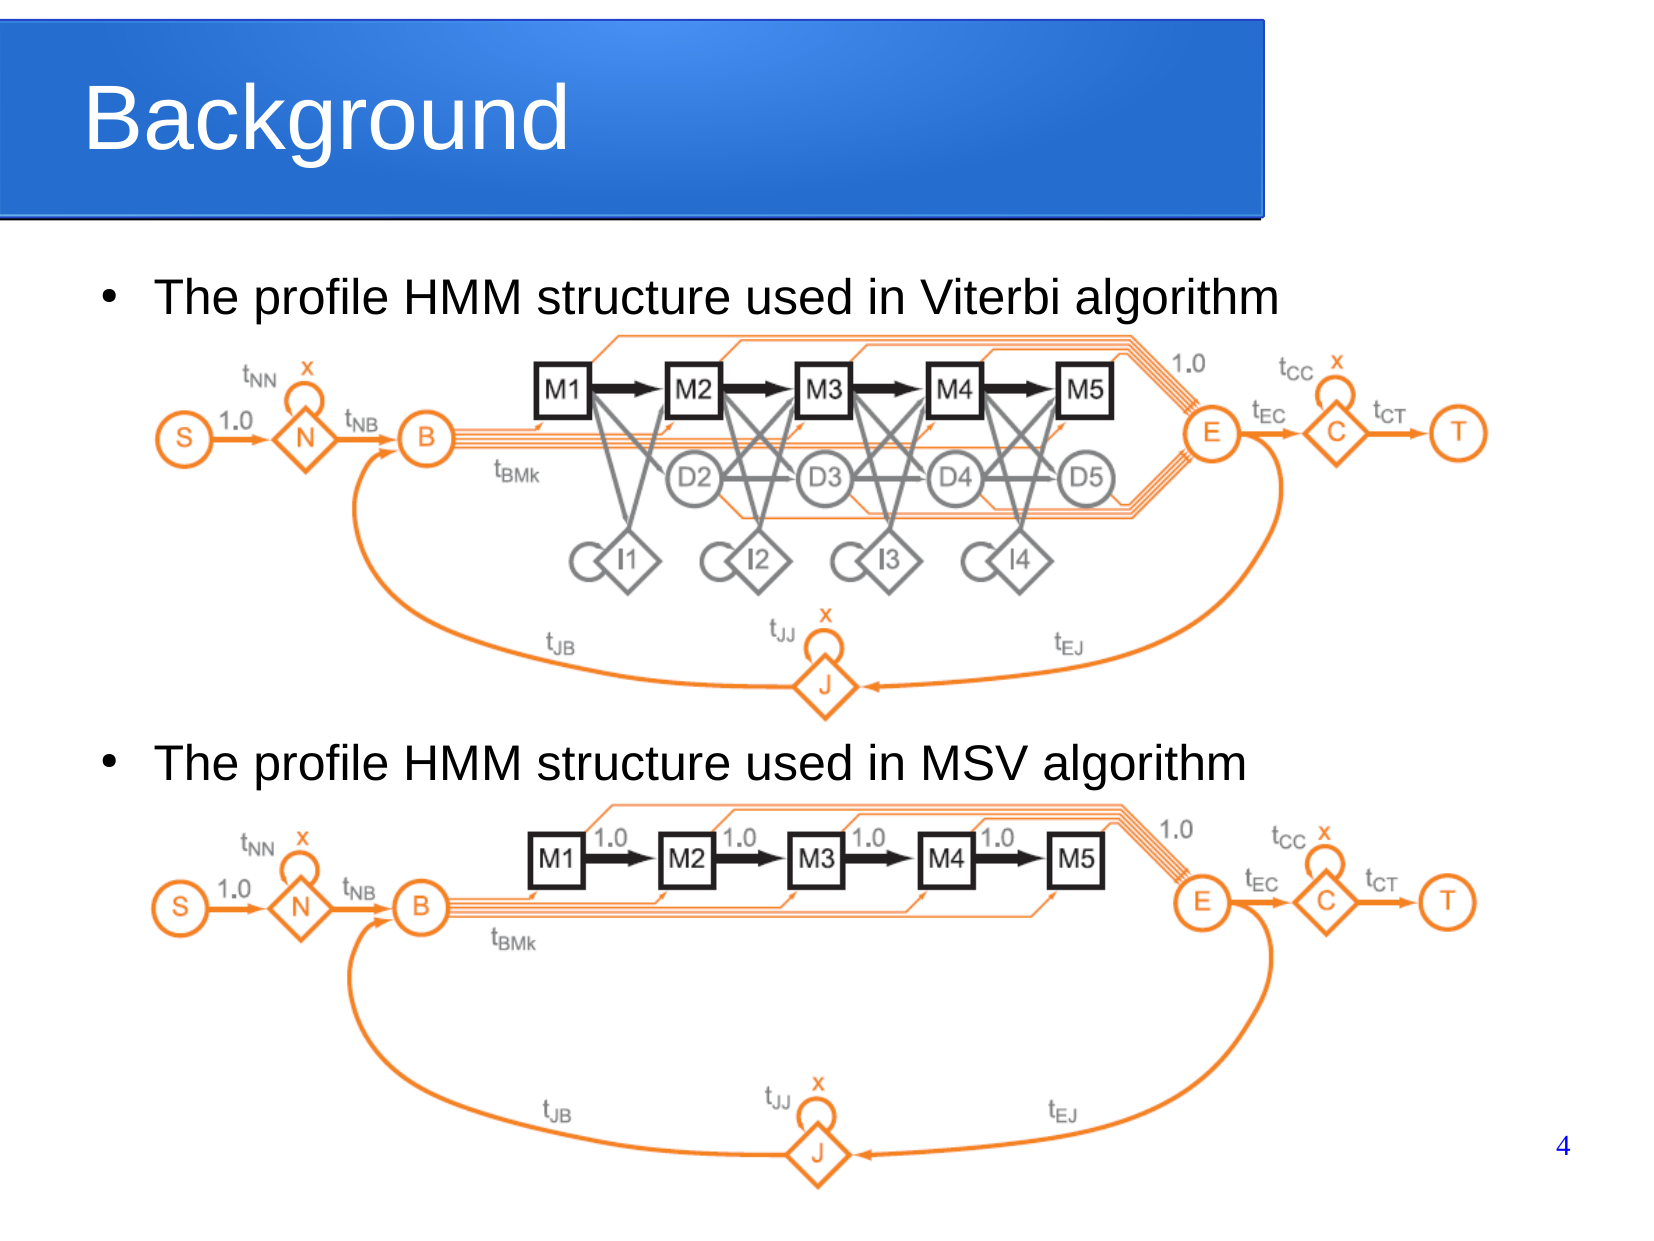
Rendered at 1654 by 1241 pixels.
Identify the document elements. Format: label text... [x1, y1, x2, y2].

picture [135, 797, 1494, 1199]
list The profile HMM structure used in Viterbi algorithm The profile HMM structure used in MSV algorithm [82, 269, 1538, 1201]
title Background [82, 25, 1250, 211]
